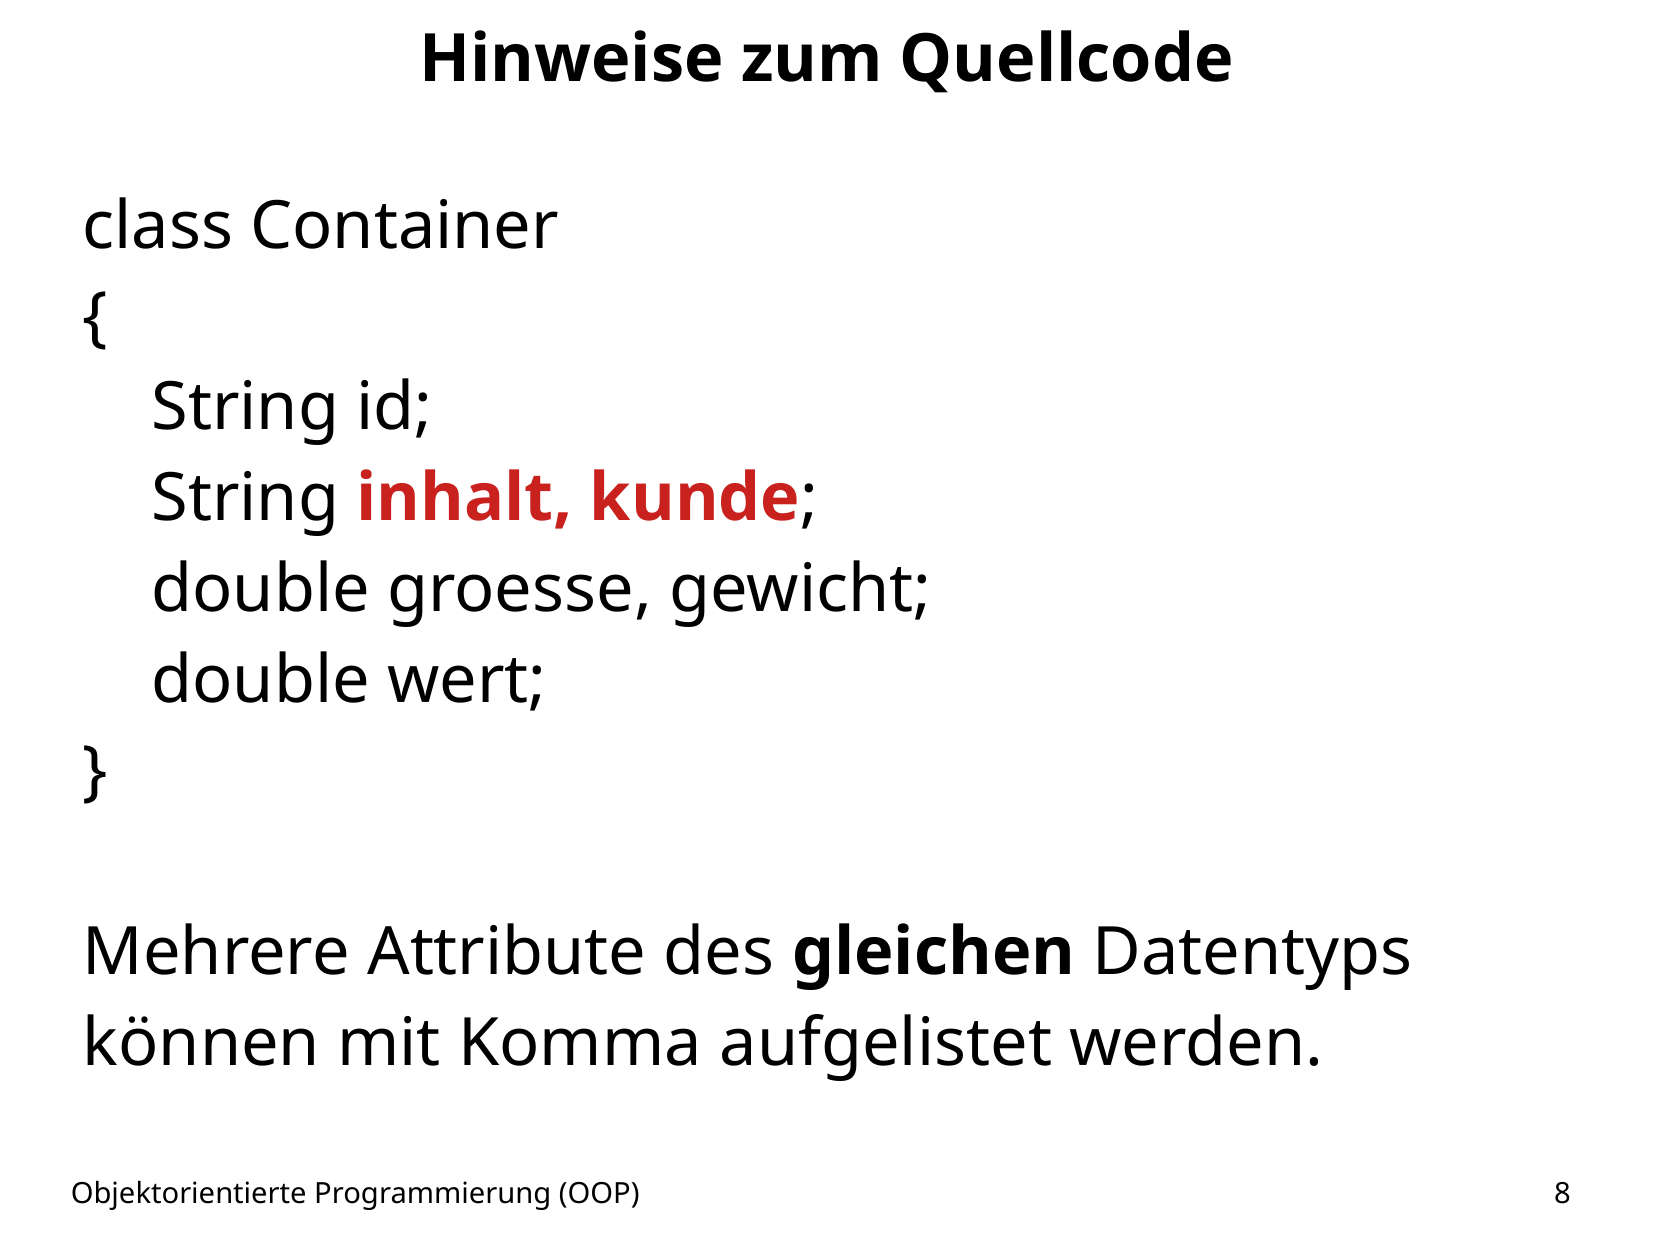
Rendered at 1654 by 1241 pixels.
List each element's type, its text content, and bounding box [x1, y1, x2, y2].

title Hinweise zum Quellcode [0, 5, 1654, 107]
list class Container { String id; String inhalt, kunde; double groesse, gewicht; double wert; } Mehrere Attribute des gleichen Datentyps können mit Komma aufgelistet werden. [82, 177, 1583, 1123]
